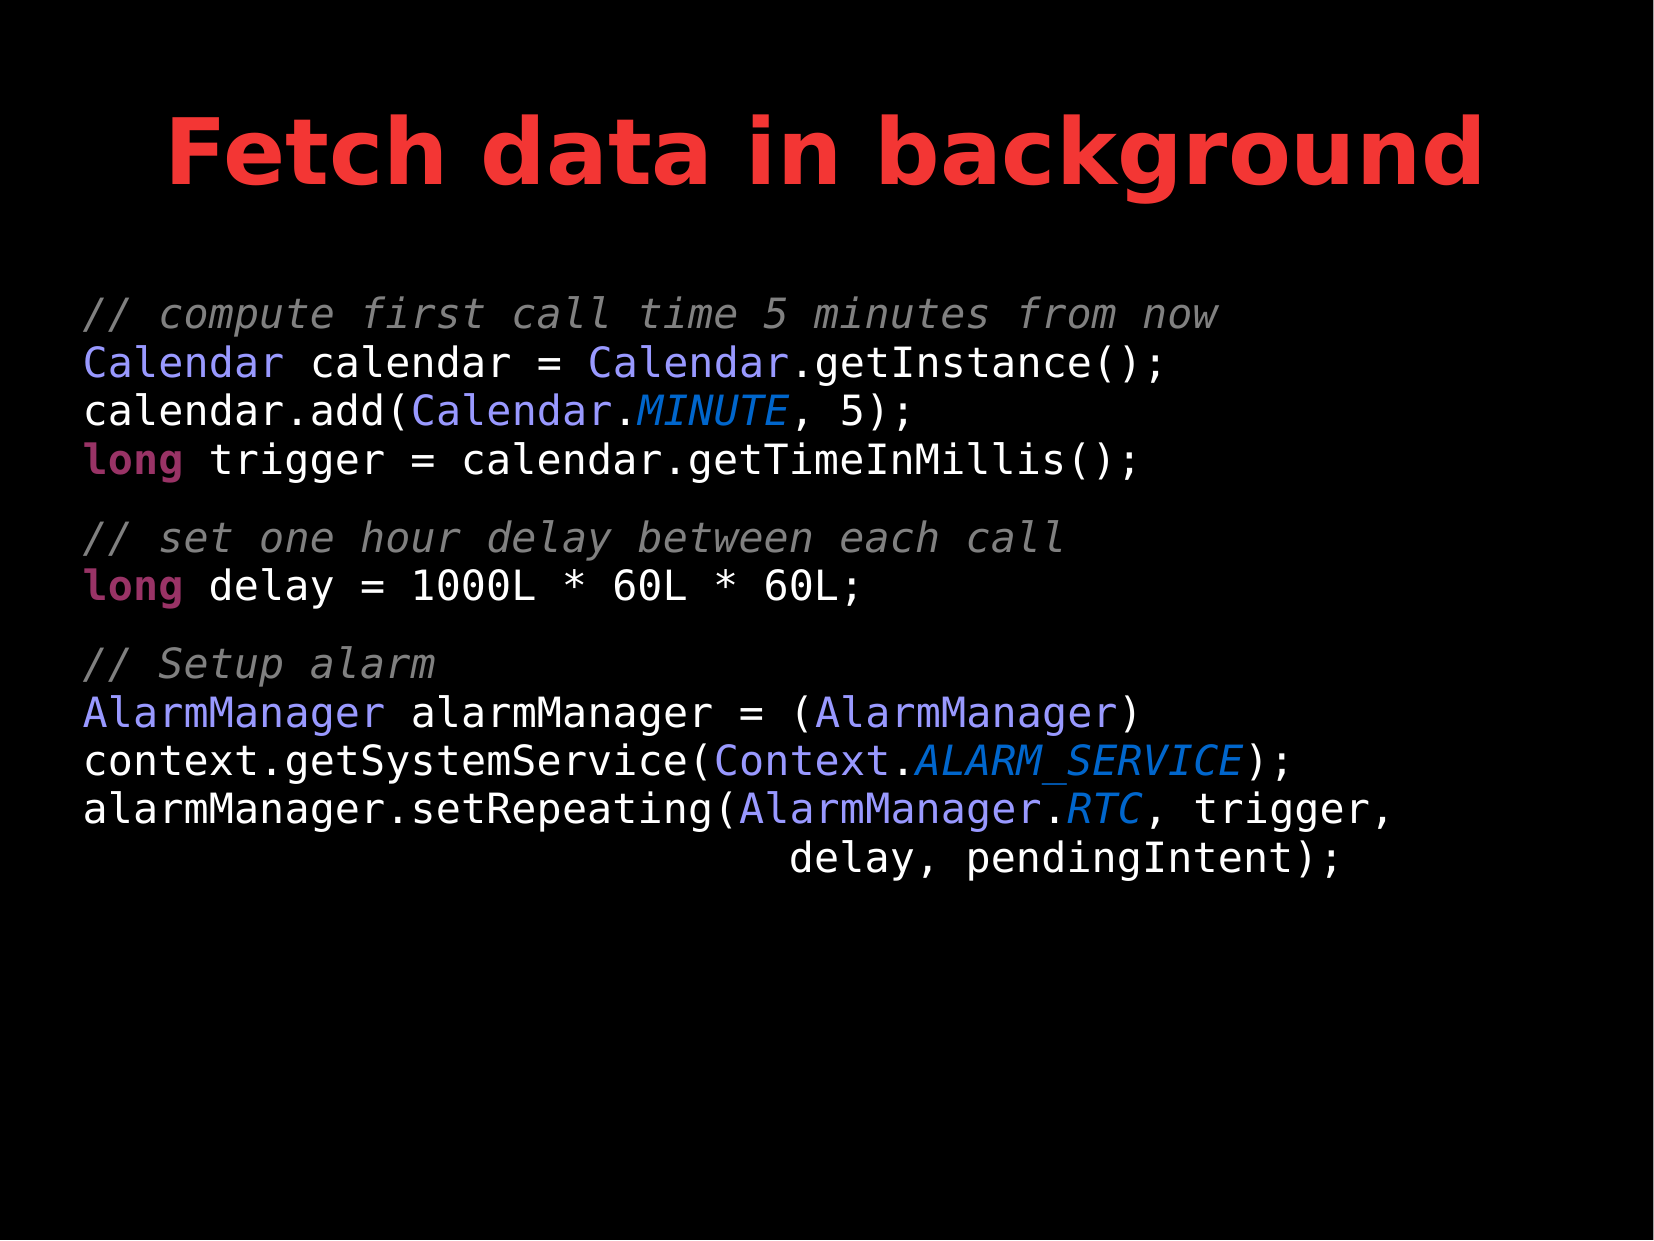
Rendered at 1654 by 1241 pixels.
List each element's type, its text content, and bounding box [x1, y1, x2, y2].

list // compute first call time 5 minutes from now Calendar calendar = Calendar.getInstance(); calendar.add(Calendar.MINUTE, 5); long trigger = calendar.getTimeInMillis(); // set one hour delay between each call long delay = 1000L * 60L * 60L; // Setup alarm AlarmManager alarmManager = (AlarmManager) context.getSystemService(Context.ALARM_SERVICE); alarmManager.setRepeating(AlarmManager.RTC, trigger, delay, pendingIntent); [82, 290, 1538, 1010]
title Fetch data in background [82, 49, 1571, 257]
